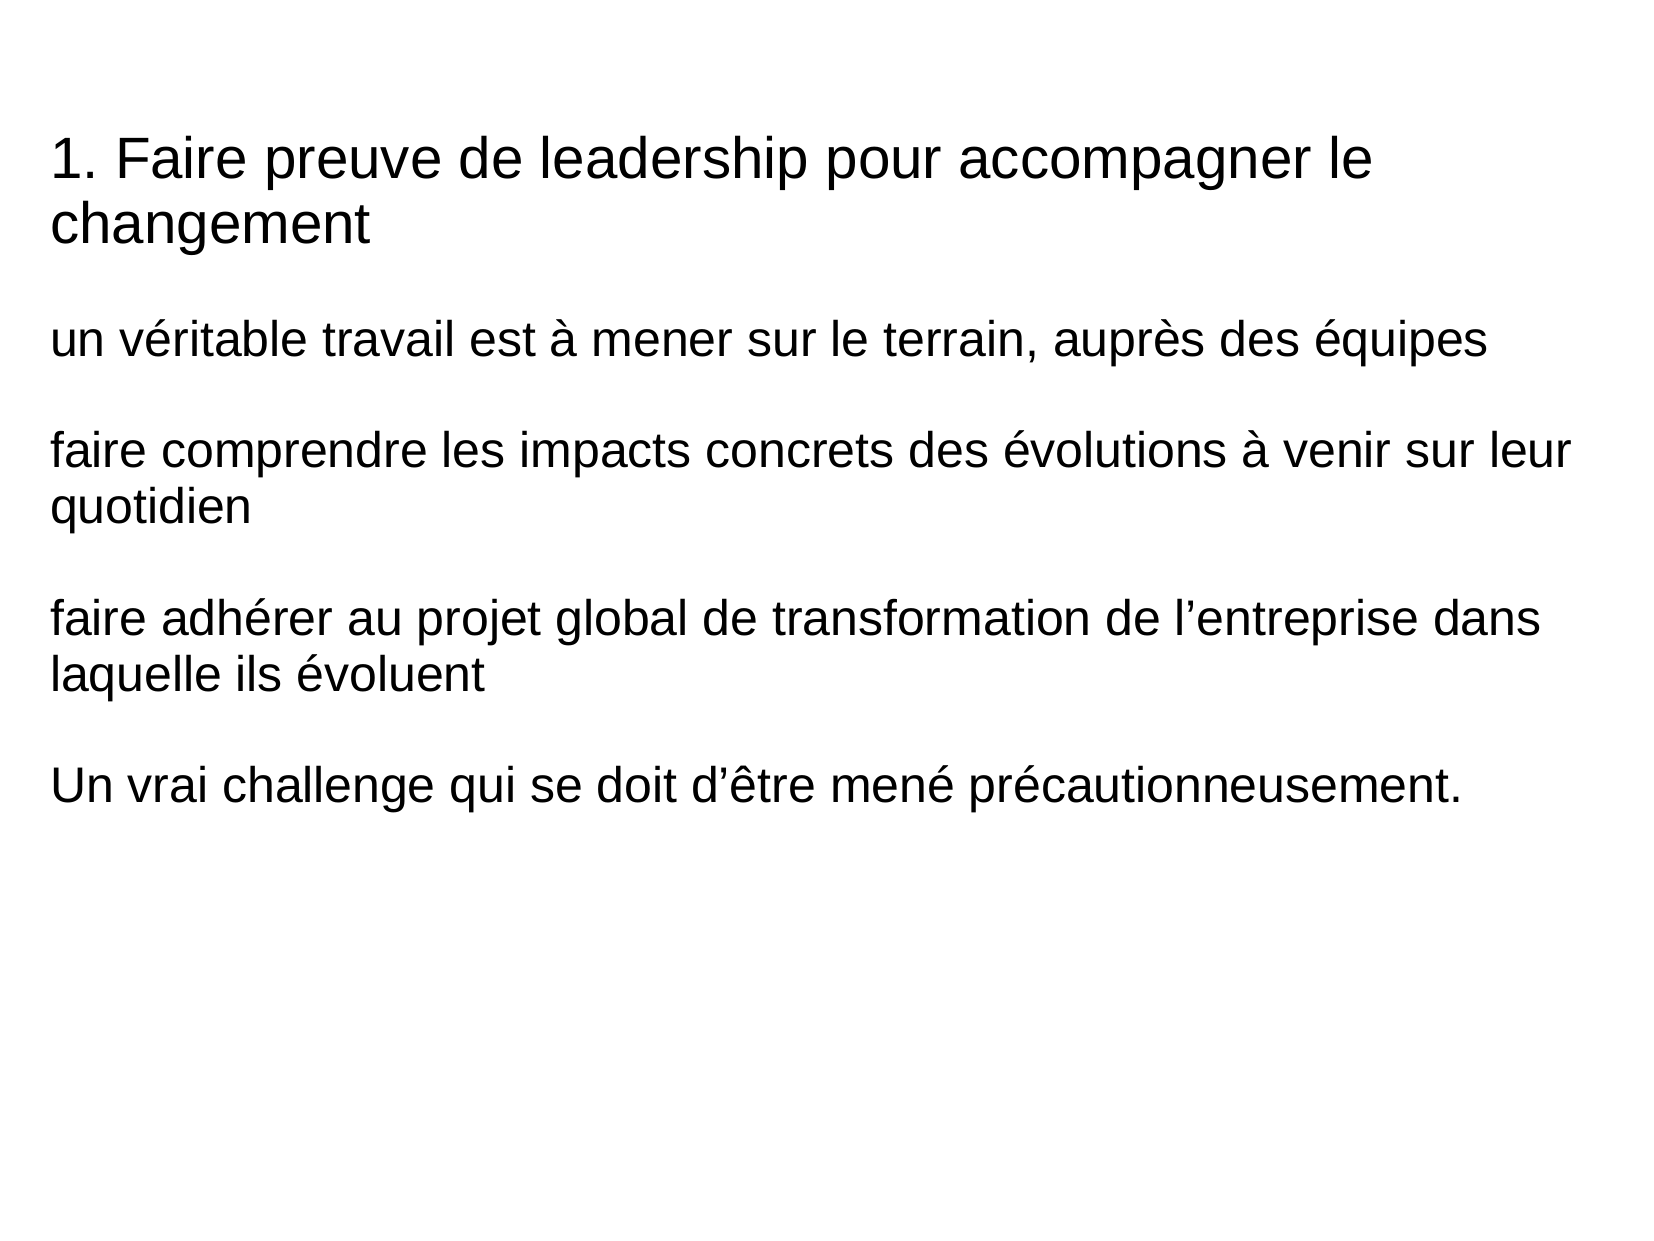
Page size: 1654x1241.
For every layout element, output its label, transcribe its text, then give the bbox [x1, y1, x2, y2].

text_box 1. Faire preuve de leadership pour accompagner le changement un véritable travail est à mener sur le terrain, auprès des équipes faire comprendre les impacts concrets des évolutions à venir sur leur quotidien faire adhérer au projet global de transformation de l’entreprise dans laquelle ils évoluent Un vrai challenge qui se doit d’être mené précautionneusement. [35, 118, 1630, 1182]
